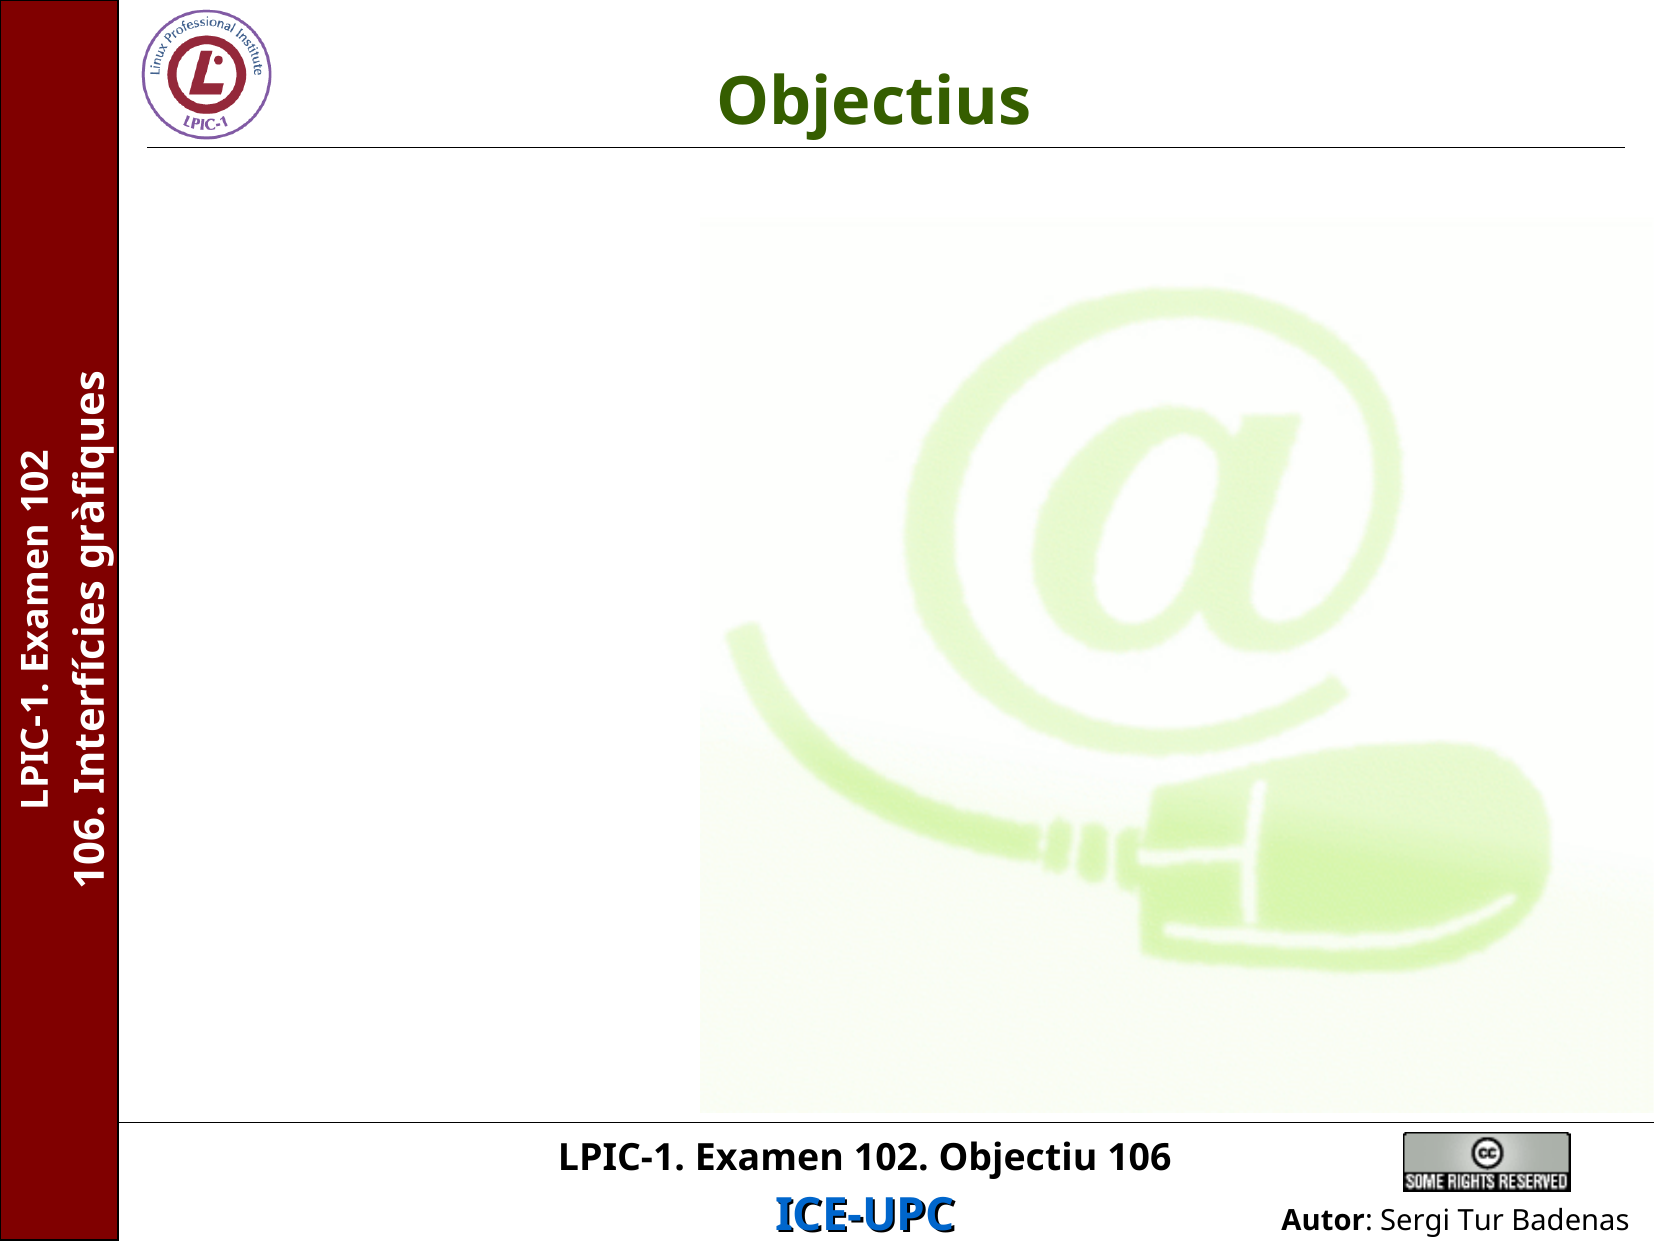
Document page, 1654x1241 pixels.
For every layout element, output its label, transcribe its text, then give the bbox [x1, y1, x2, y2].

picture [1403, 1132, 1571, 1192]
title Objectius [129, 55, 1619, 142]
picture [700, 217, 1654, 1113]
picture [135, 5, 277, 55]
